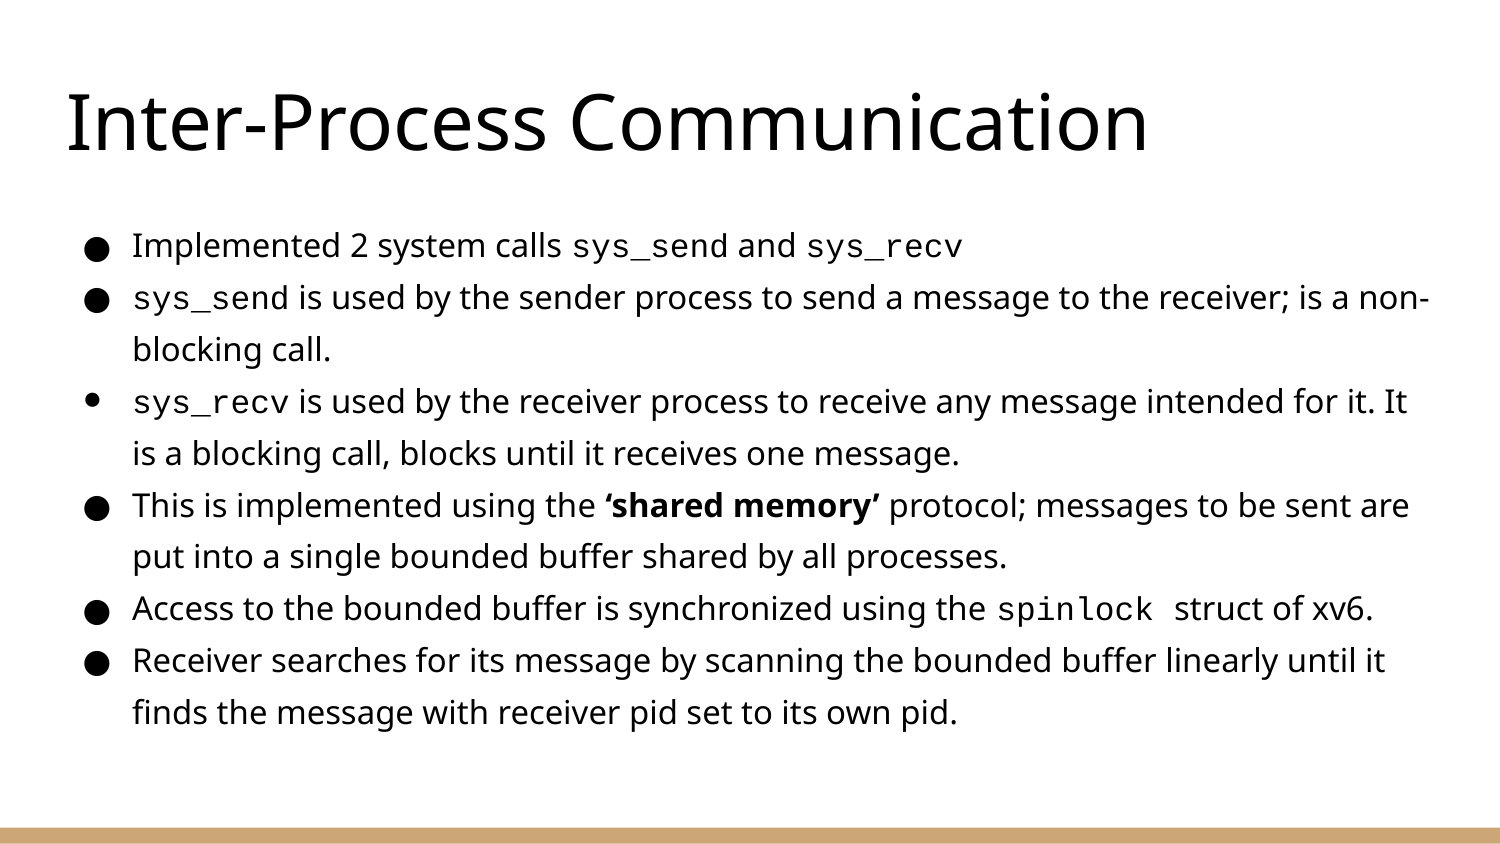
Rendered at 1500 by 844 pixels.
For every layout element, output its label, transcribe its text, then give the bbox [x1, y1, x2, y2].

list Implemented 2 system calls sys_send and sys_recv sys_send is used by the sender process to send a message to the receiver; is a non-blocking call. sys_recv is used by the receiver process to receive any message intended for it. It is a blocking call, blocks until it receives one message. This is implemented using the ‘shared memory’ protocol; messages to be sent are put into a single bounded buffer shared by all processes. Access to the bounded buffer is synchronized using the spinlock struct of xv6. Receiver searches for its message by scanning the bounded buffer linearly until it finds the message with receiver pid set to its own pid. [51, 200, 1449, 752]
title Inter-Process Communication [51, 51, 1449, 189]
